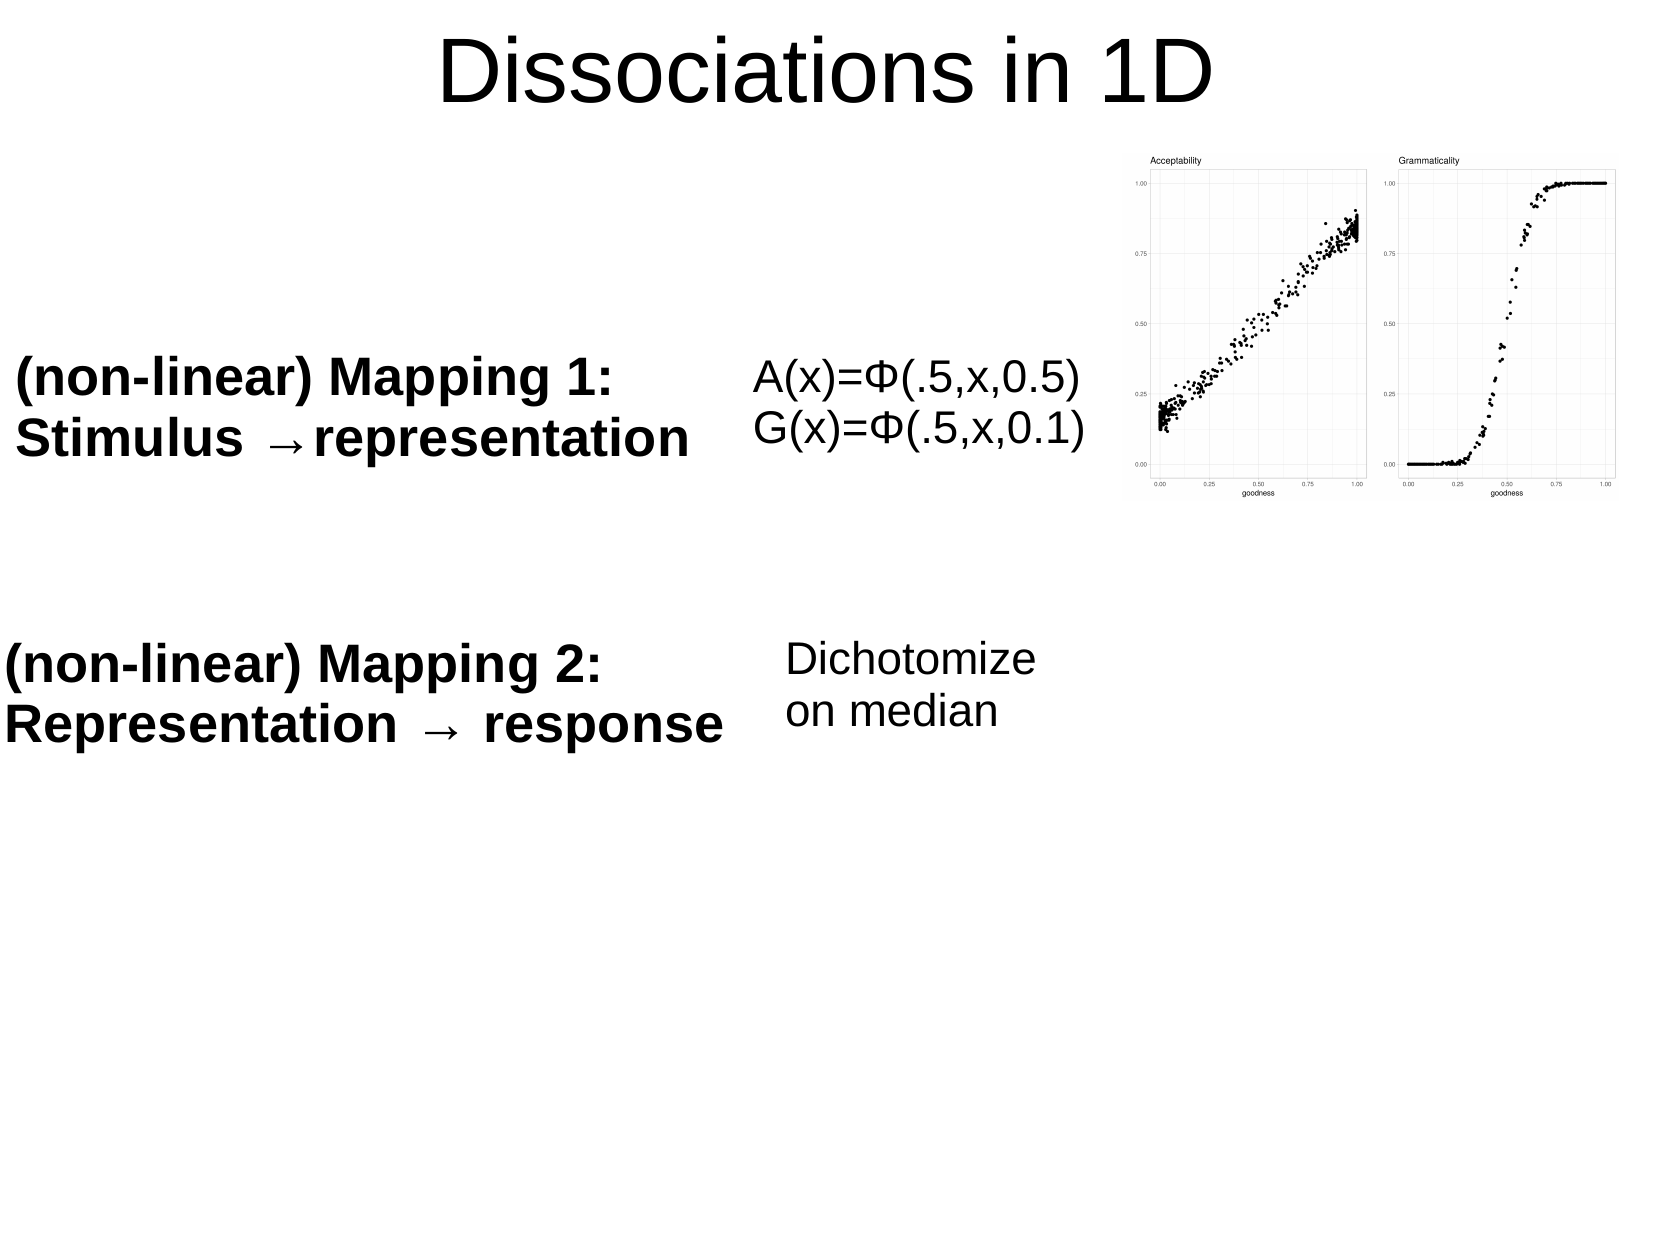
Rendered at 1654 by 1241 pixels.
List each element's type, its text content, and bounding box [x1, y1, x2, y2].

text_box (non-linear) Mapping 2: Representation → response [0, 625, 745, 823]
text_box Dichotomize on median [770, 625, 1066, 744]
text_box (non-linear) Mapping 1: Stimulus →representation [0, 339, 721, 485]
text_box A(x)=Φ(.5,x,0.5) G(x)=Φ(.5,x,0.1) [738, 343, 1122, 461]
picture [1122, 153, 1619, 501]
title Dissociations in 1D [82, 0, 1571, 174]
